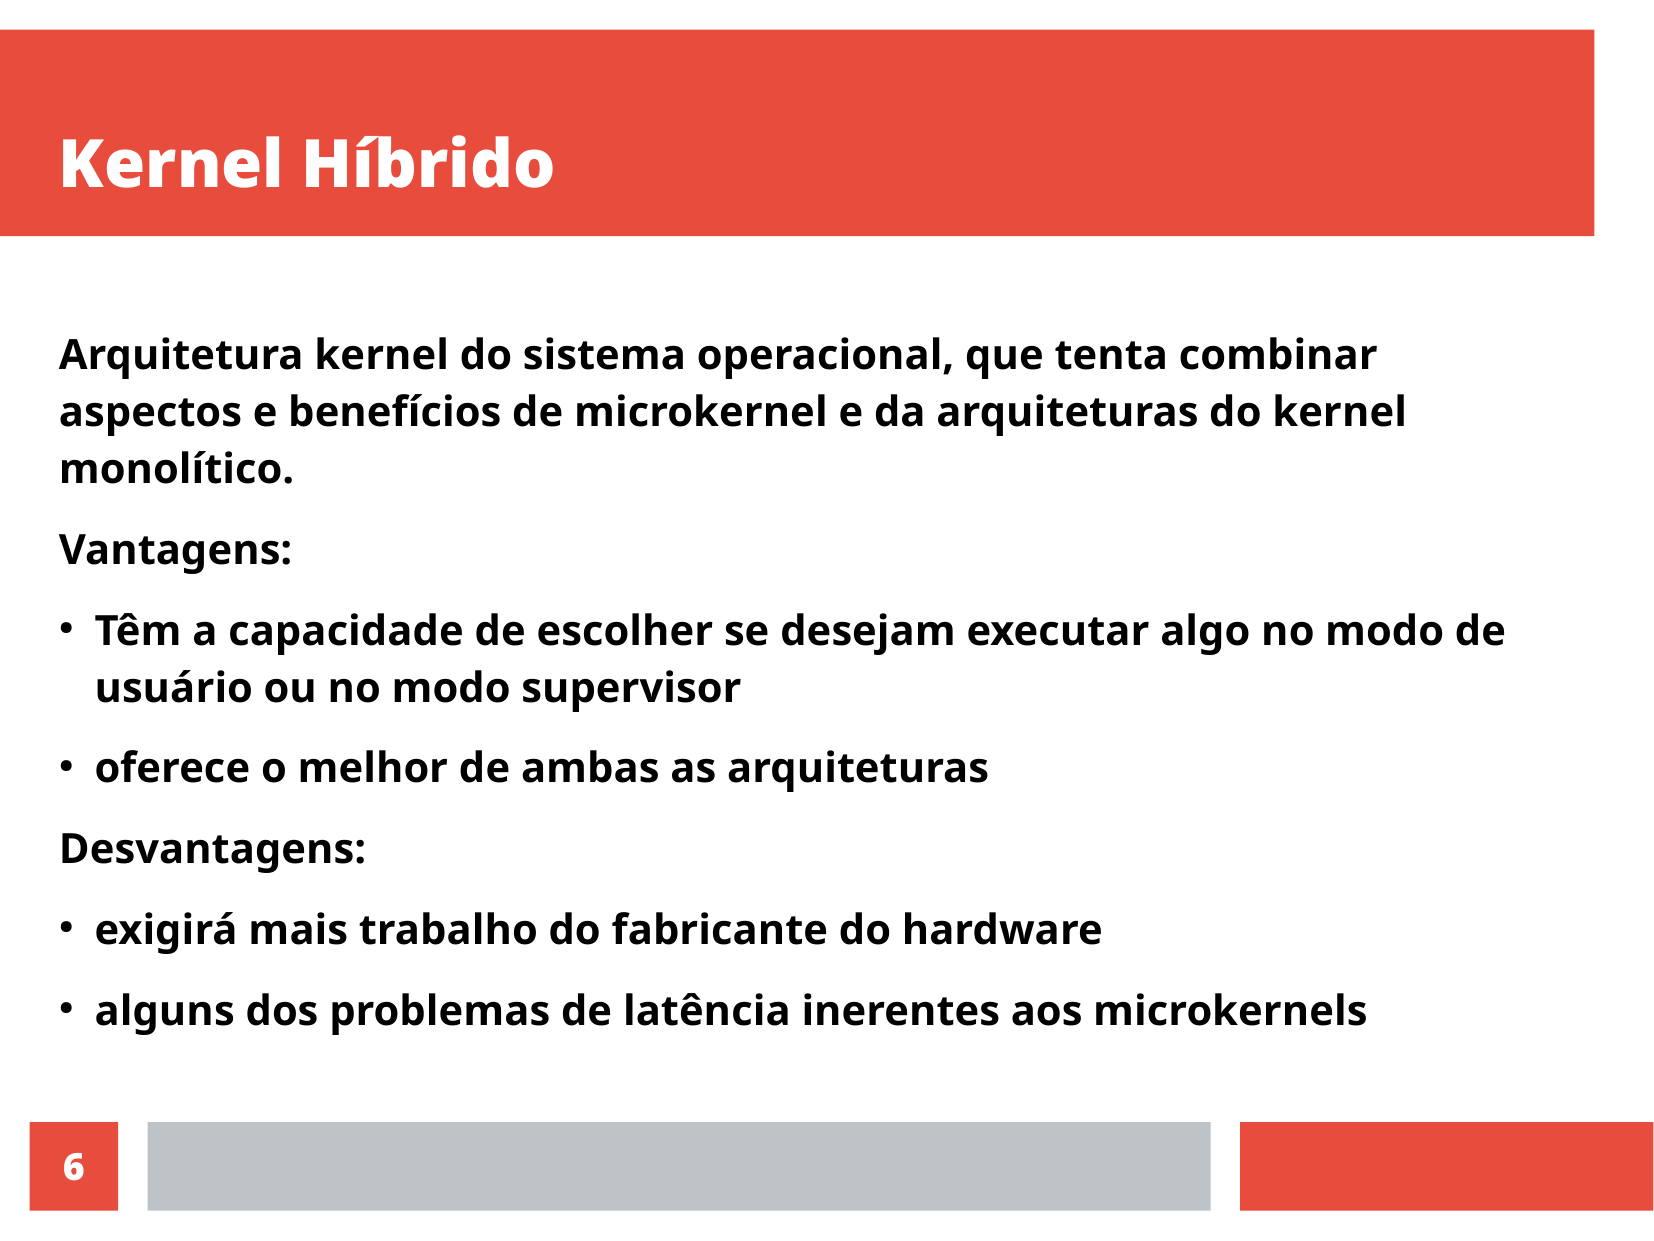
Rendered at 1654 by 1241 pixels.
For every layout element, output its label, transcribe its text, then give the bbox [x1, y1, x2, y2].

title Kernel Híbrido [59, 59, 1595, 207]
list Arquitetura kernel do sistema operacional, que tenta combinar aspectos e benefícios de microkernel e da arquiteturas do kernel monolítico. Vantagens: Têm a capacidade de escolher se desejam executar algo no modo de usuário ou no modo supervisor oferece o melhor de ambas as arquiteturas Desvantagens: exigirá mais trabalho do fabricante do hardware alguns dos problemas de latência inerentes aos microkernels [59, 324, 1565, 1093]
